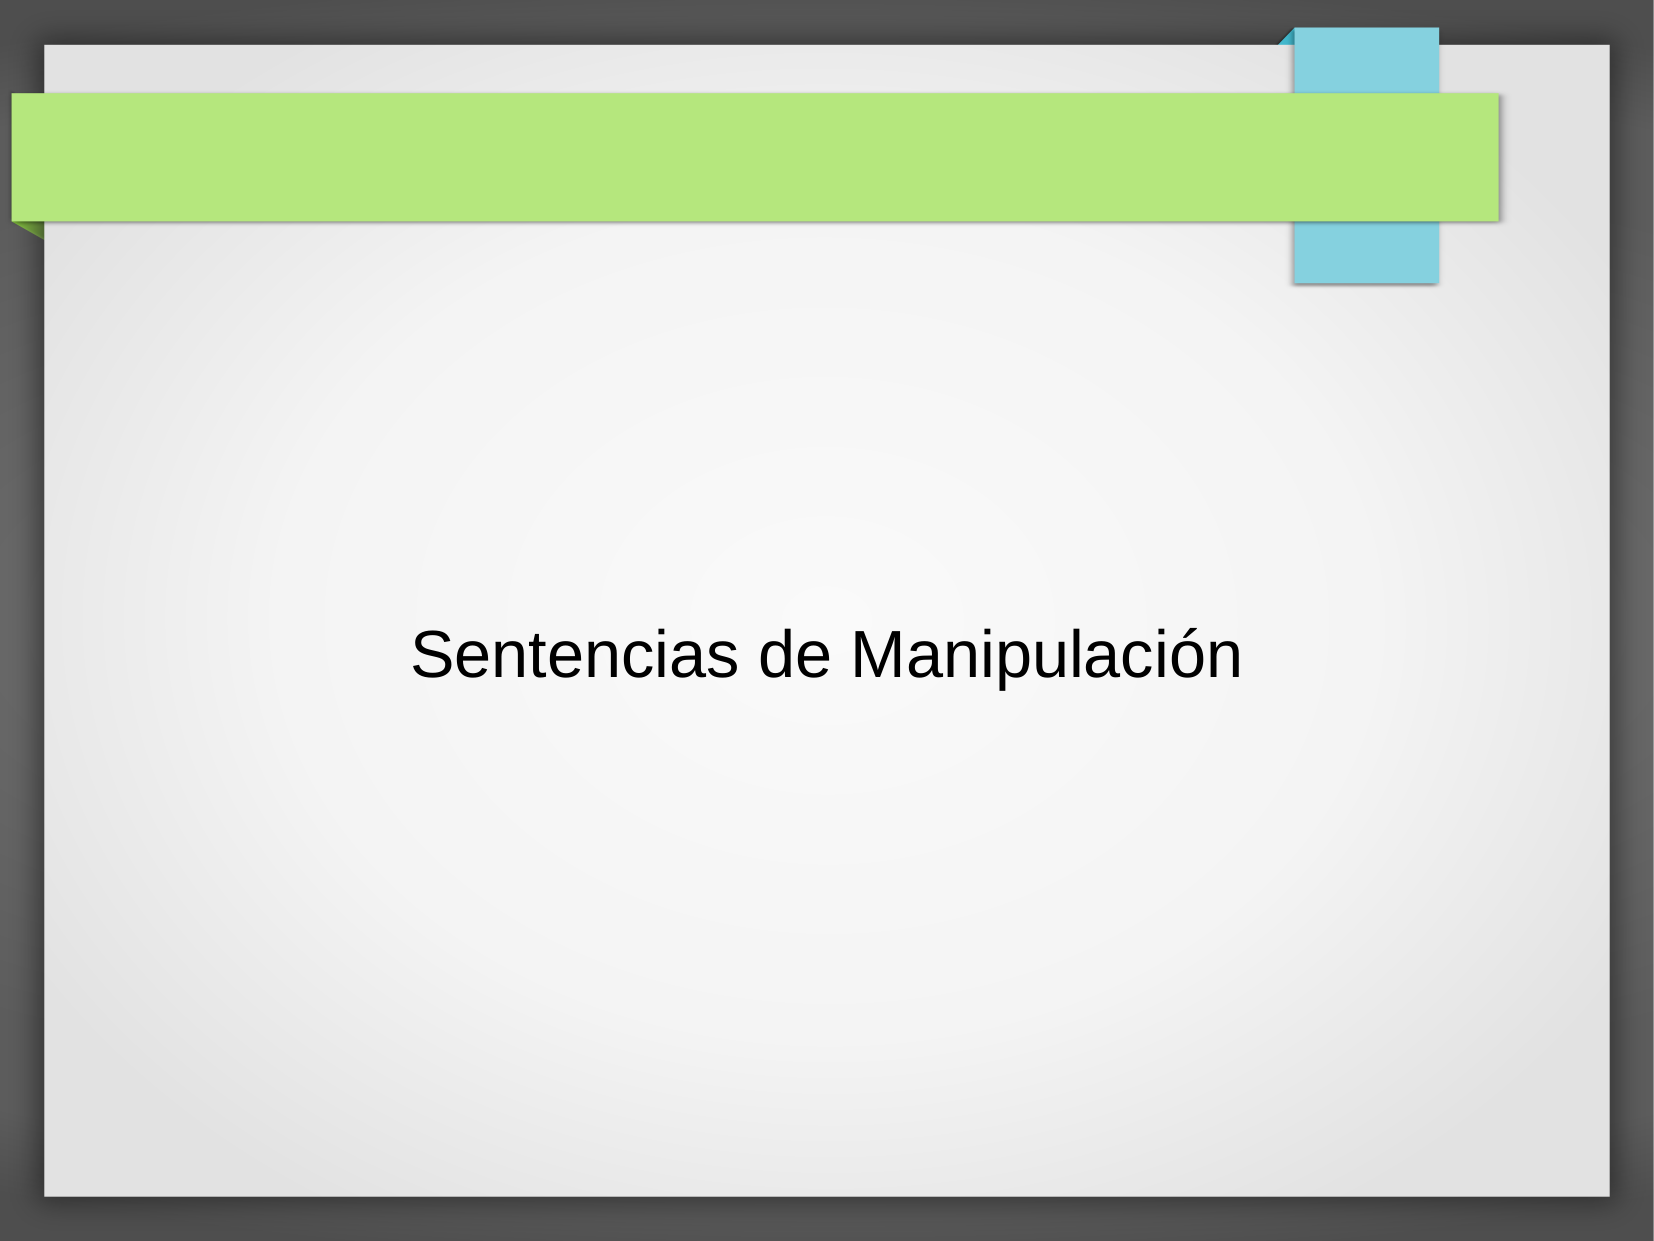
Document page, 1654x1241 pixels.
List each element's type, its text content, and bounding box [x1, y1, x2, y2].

picture [0, 0, 1654, 1241]
subtitle Sentencias de Manipulación [82, 295, 1571, 1015]
